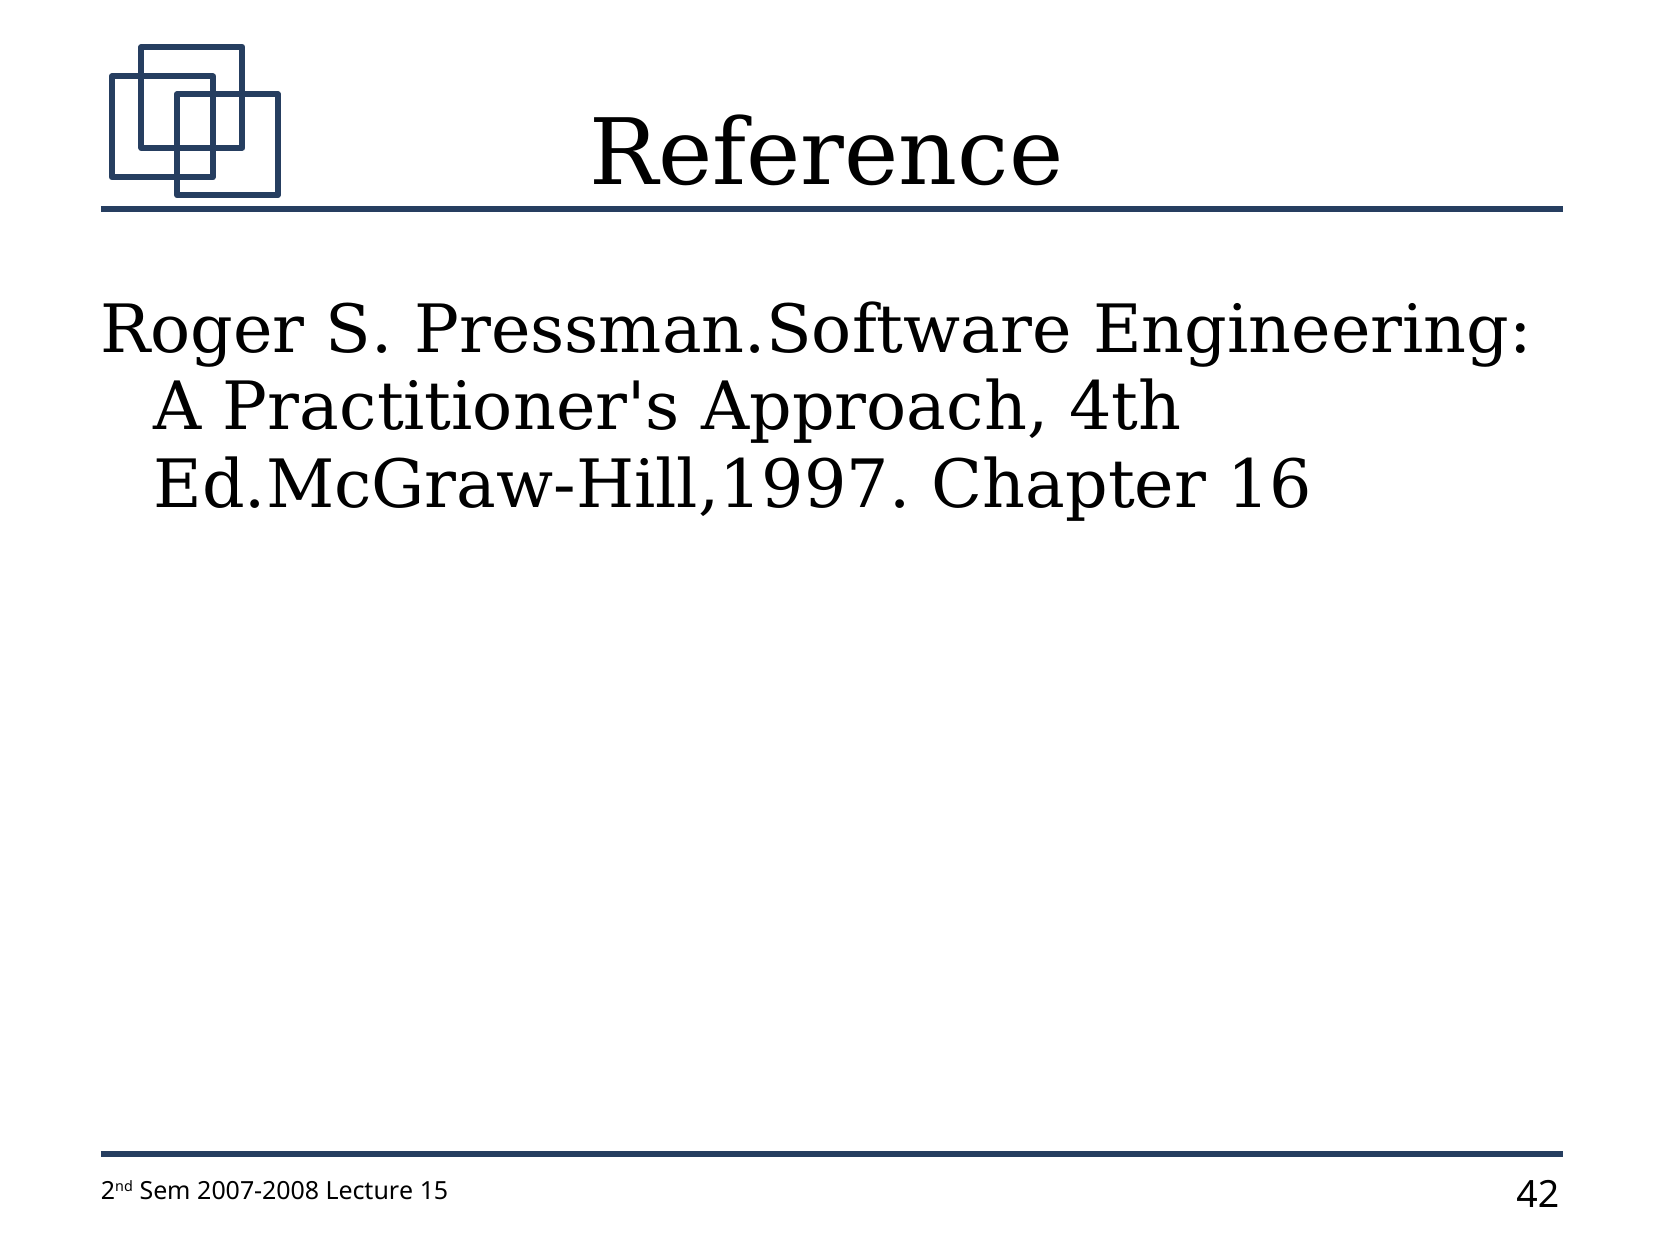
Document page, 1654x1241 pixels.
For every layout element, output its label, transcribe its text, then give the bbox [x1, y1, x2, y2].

list Roger S. Pressman.Software Engineering: A Practitioner's Approach, 4th Ed.McGraw-Hill,1997. Chapter 16 [82, 290, 1571, 1109]
title Reference [82, 49, 1571, 257]
